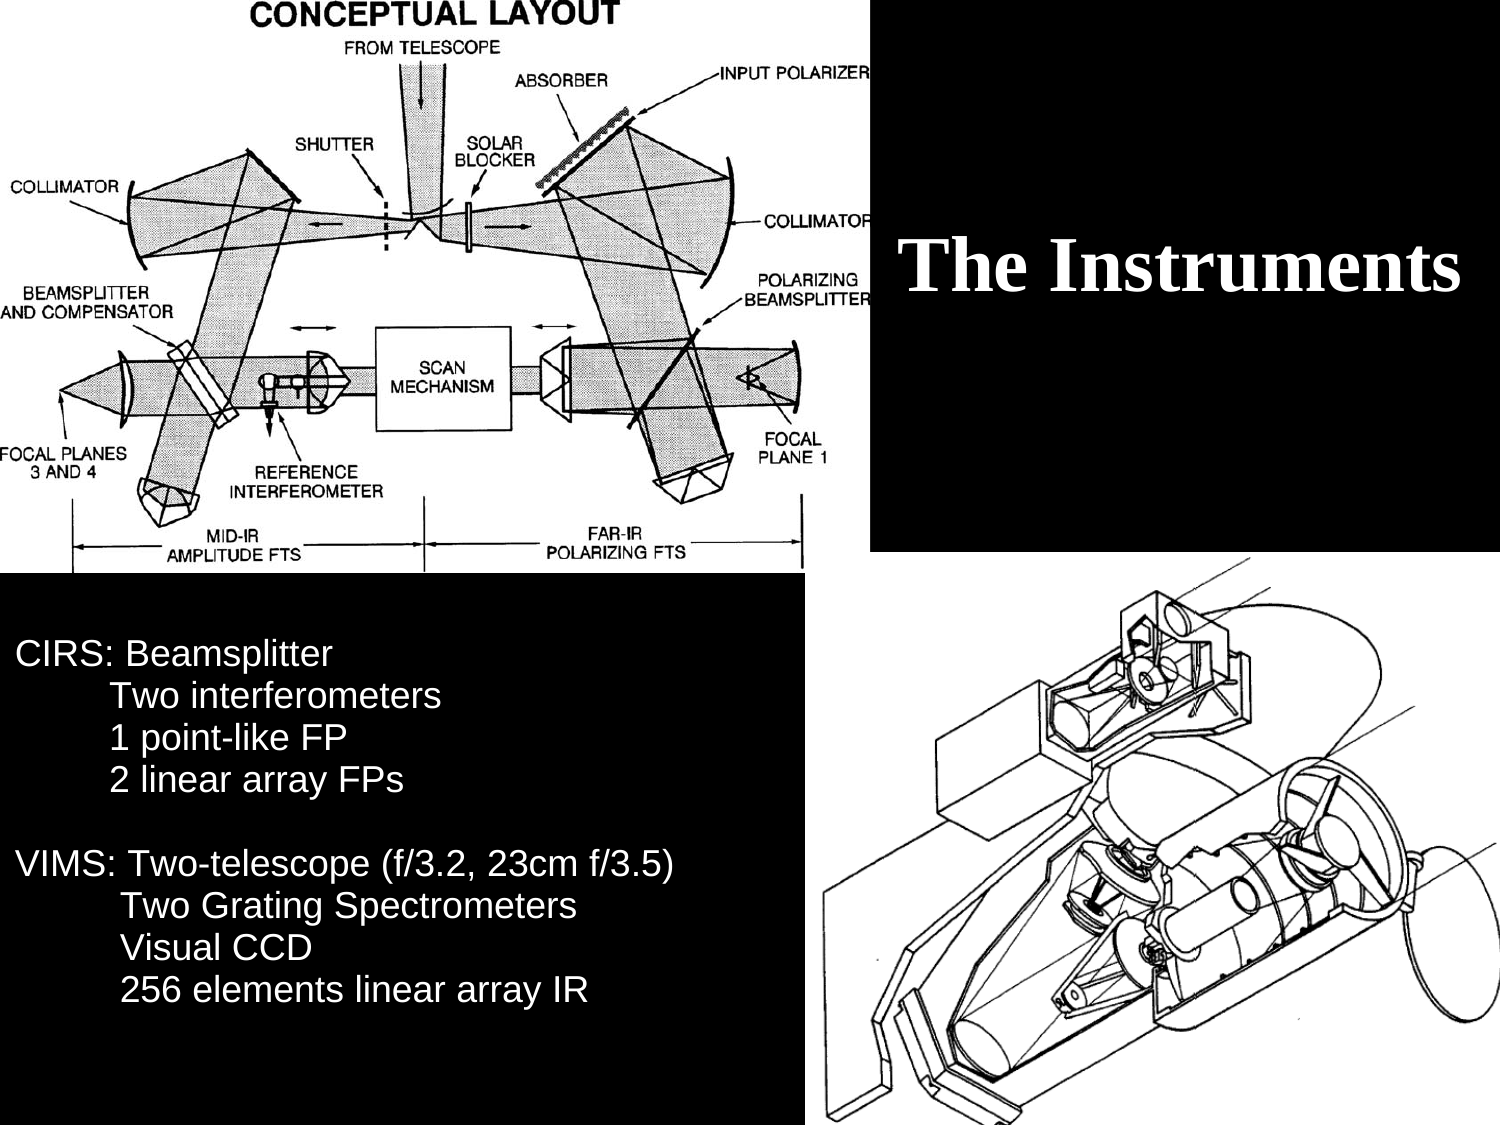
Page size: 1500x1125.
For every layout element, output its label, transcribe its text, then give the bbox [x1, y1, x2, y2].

text_box CIRS: Beamsplitter Two interferometers 1 point-like FP 2 linear array FPs VIMS: Two-telescope (f/3.2, 23cm f/3.5) Two Grating Spectrometers Visual CCD 256 elements linear array IR [0, 624, 775, 1076]
title The Instruments [878, 37, 1482, 510]
picture [0, 0, 1500, 1125]
